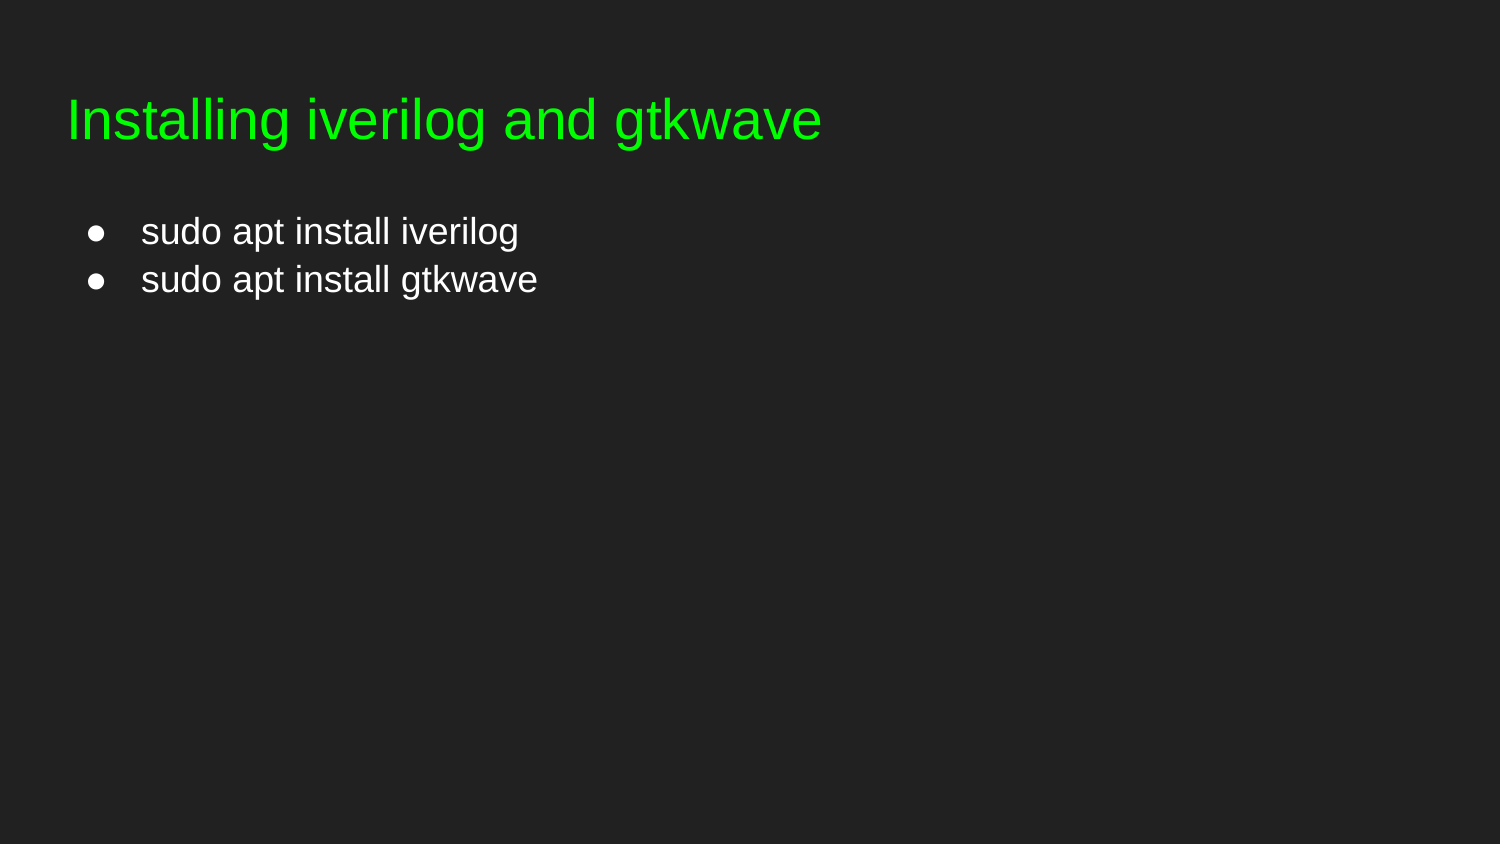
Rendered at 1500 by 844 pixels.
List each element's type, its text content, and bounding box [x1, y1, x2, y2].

list sudo apt install iverilog sudo apt install gtkwave [51, 189, 1449, 750]
title Installing iverilog and gtkwave [51, 72, 1449, 167]
